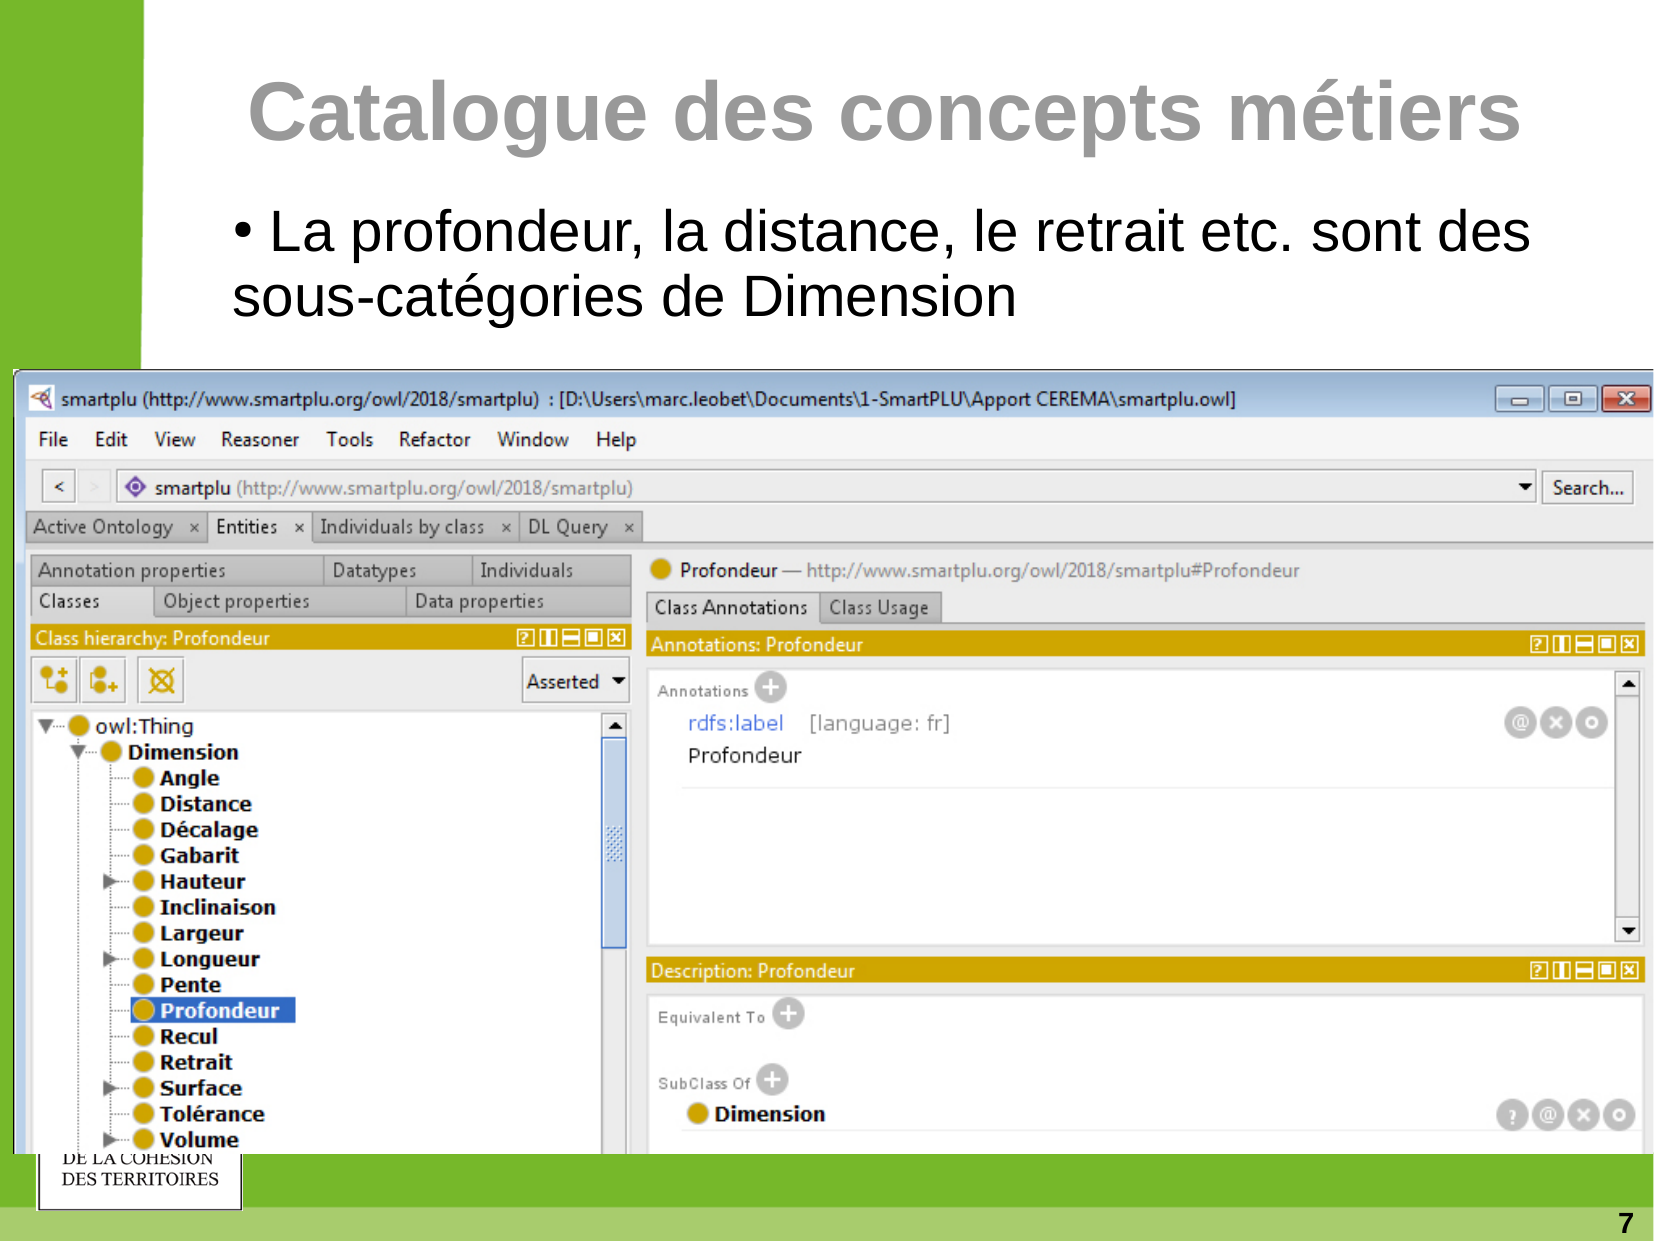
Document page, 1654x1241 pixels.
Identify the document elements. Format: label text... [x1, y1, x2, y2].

text_box La profondeur, la distance, le retrait etc. sont des sous-catégories de Dimension [217, 191, 1622, 369]
title Catalogue des concepts métiers [141, 33, 1630, 190]
picture [0, 0, 1654, 1241]
